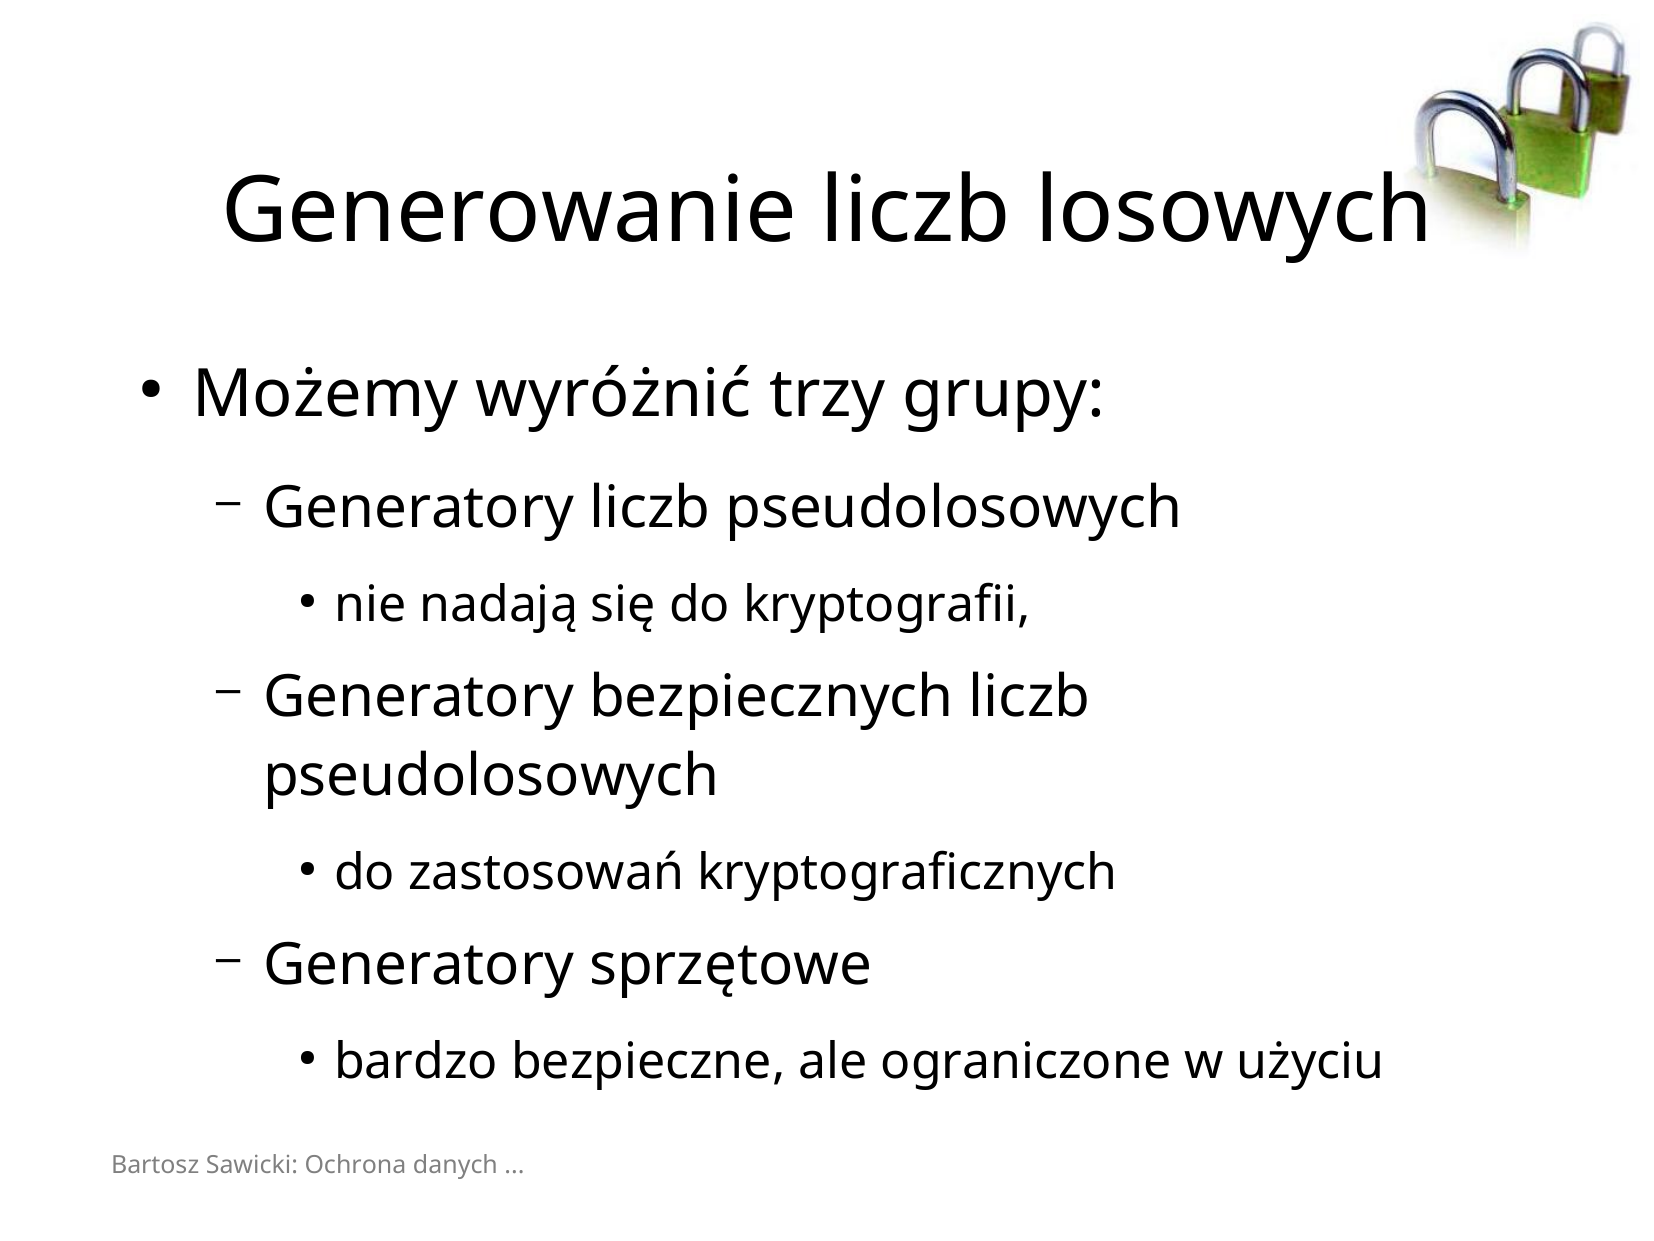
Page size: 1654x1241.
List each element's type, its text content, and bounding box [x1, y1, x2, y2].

title Generowanie liczb losowych [121, 102, 1534, 311]
list Możemy wyróżnić trzy grupy: Generatory liczb pseudolosowych nie nadają się do kryptografii, Generatory bezpiecznych liczb pseudolosowych do zastosowań kryptograficznych Generatory sprzętowe bardzo bezpieczne, ale ograniczone w użyciu [121, 344, 1534, 1127]
picture [1385, 14, 1640, 266]
